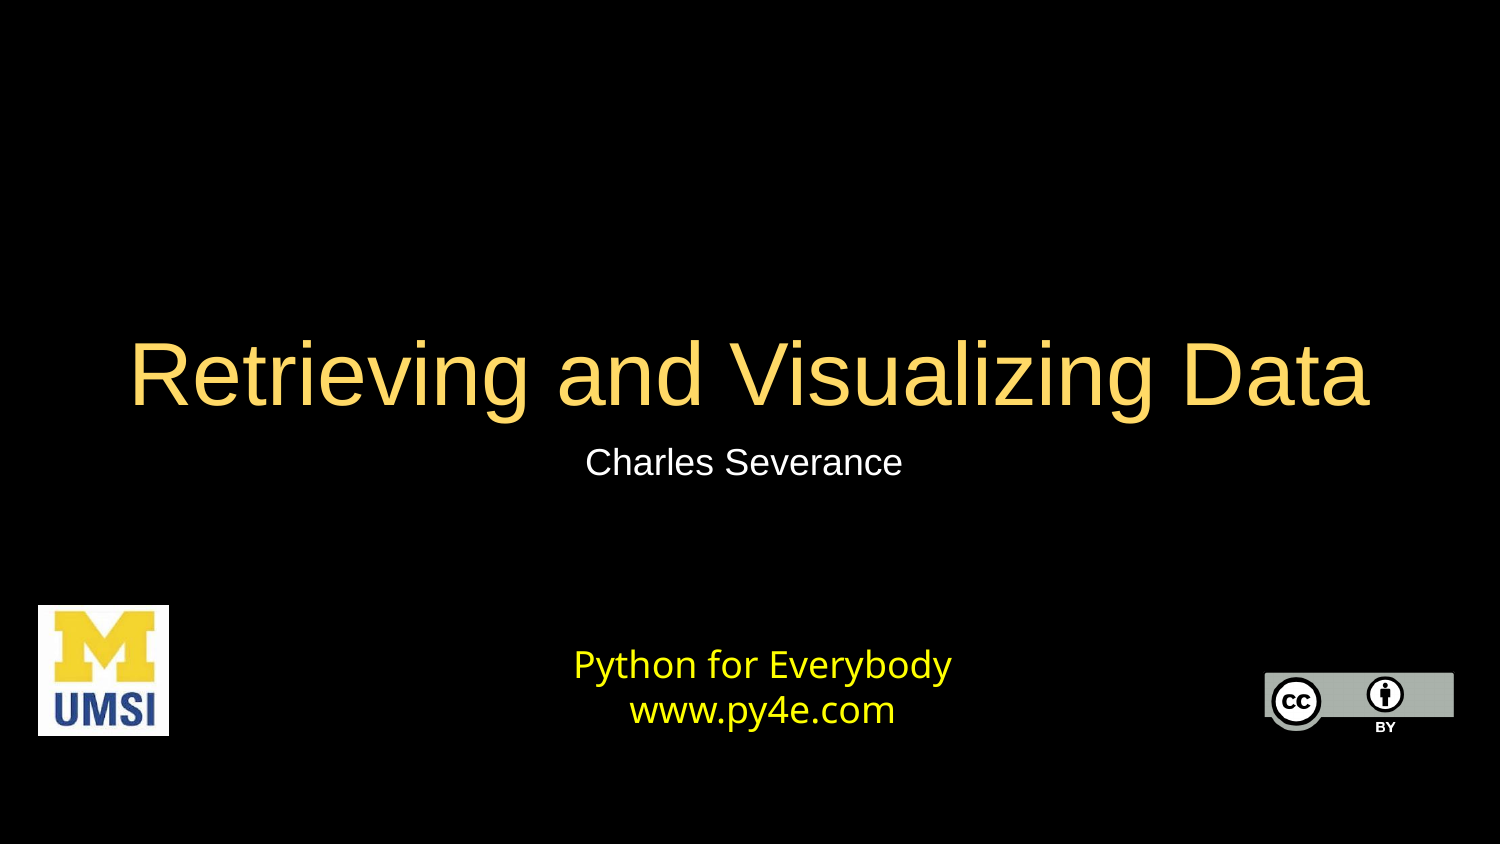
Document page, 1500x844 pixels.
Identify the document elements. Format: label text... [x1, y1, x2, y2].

picture [1263, 671, 1455, 736]
text_box Retrieving and Visualizing Data [106, 141, 1393, 427]
picture [38, 605, 169, 736]
text_box Charles Severance [106, 434, 1393, 532]
text_box Python for Everybody www.py4e.com [277, 636, 1248, 735]
